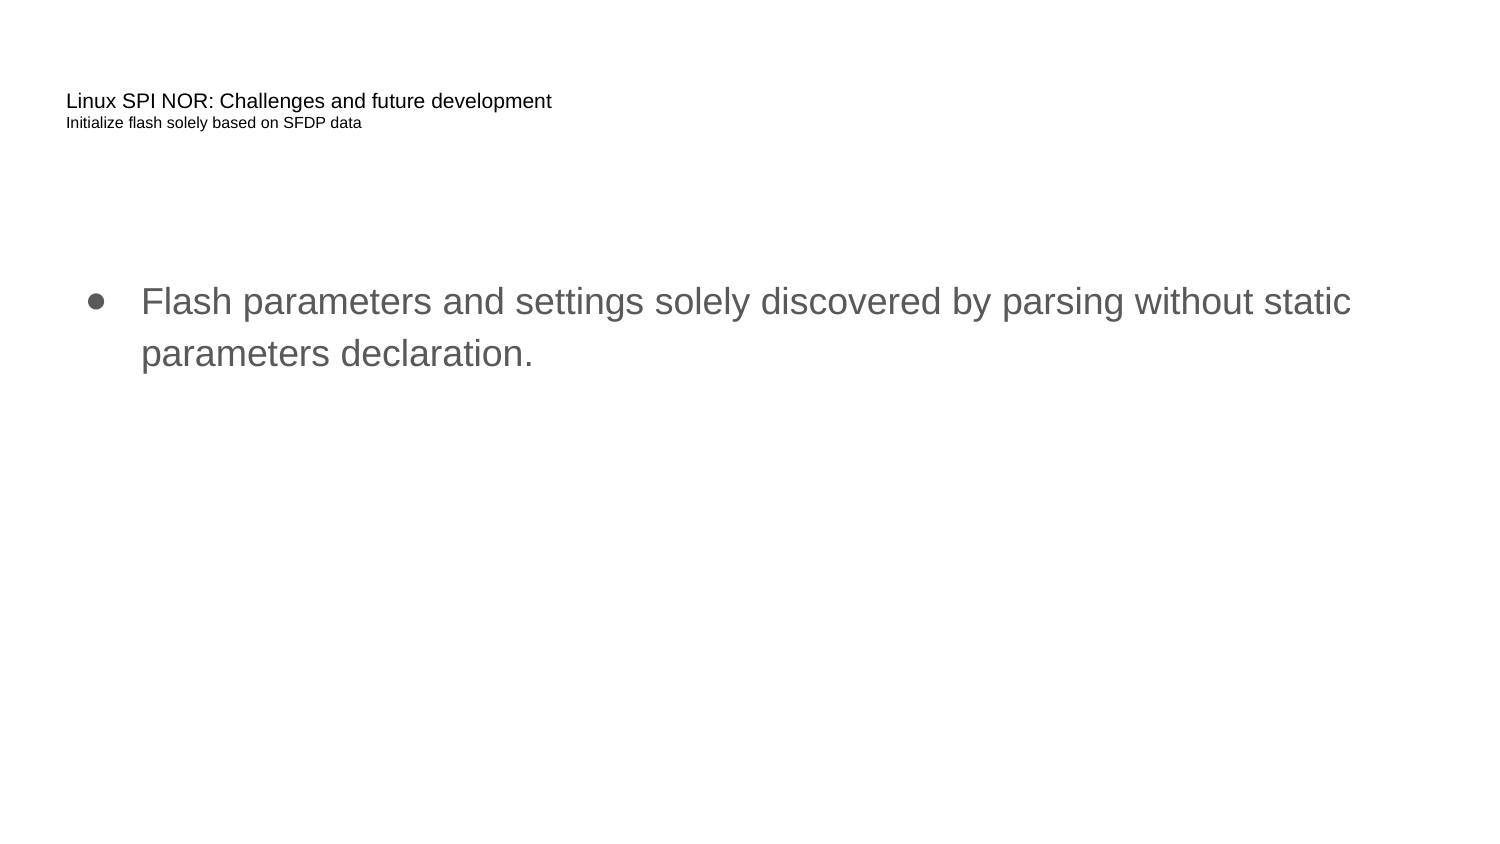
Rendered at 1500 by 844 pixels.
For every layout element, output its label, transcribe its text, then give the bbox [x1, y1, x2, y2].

title Linux SPI NOR: Challenges and future development Initialize flash solely based on SFDP data [51, 72, 1449, 167]
list Flash parameters and settings solely discovered by parsing without static parameters declaration. [51, 185, 1449, 747]
